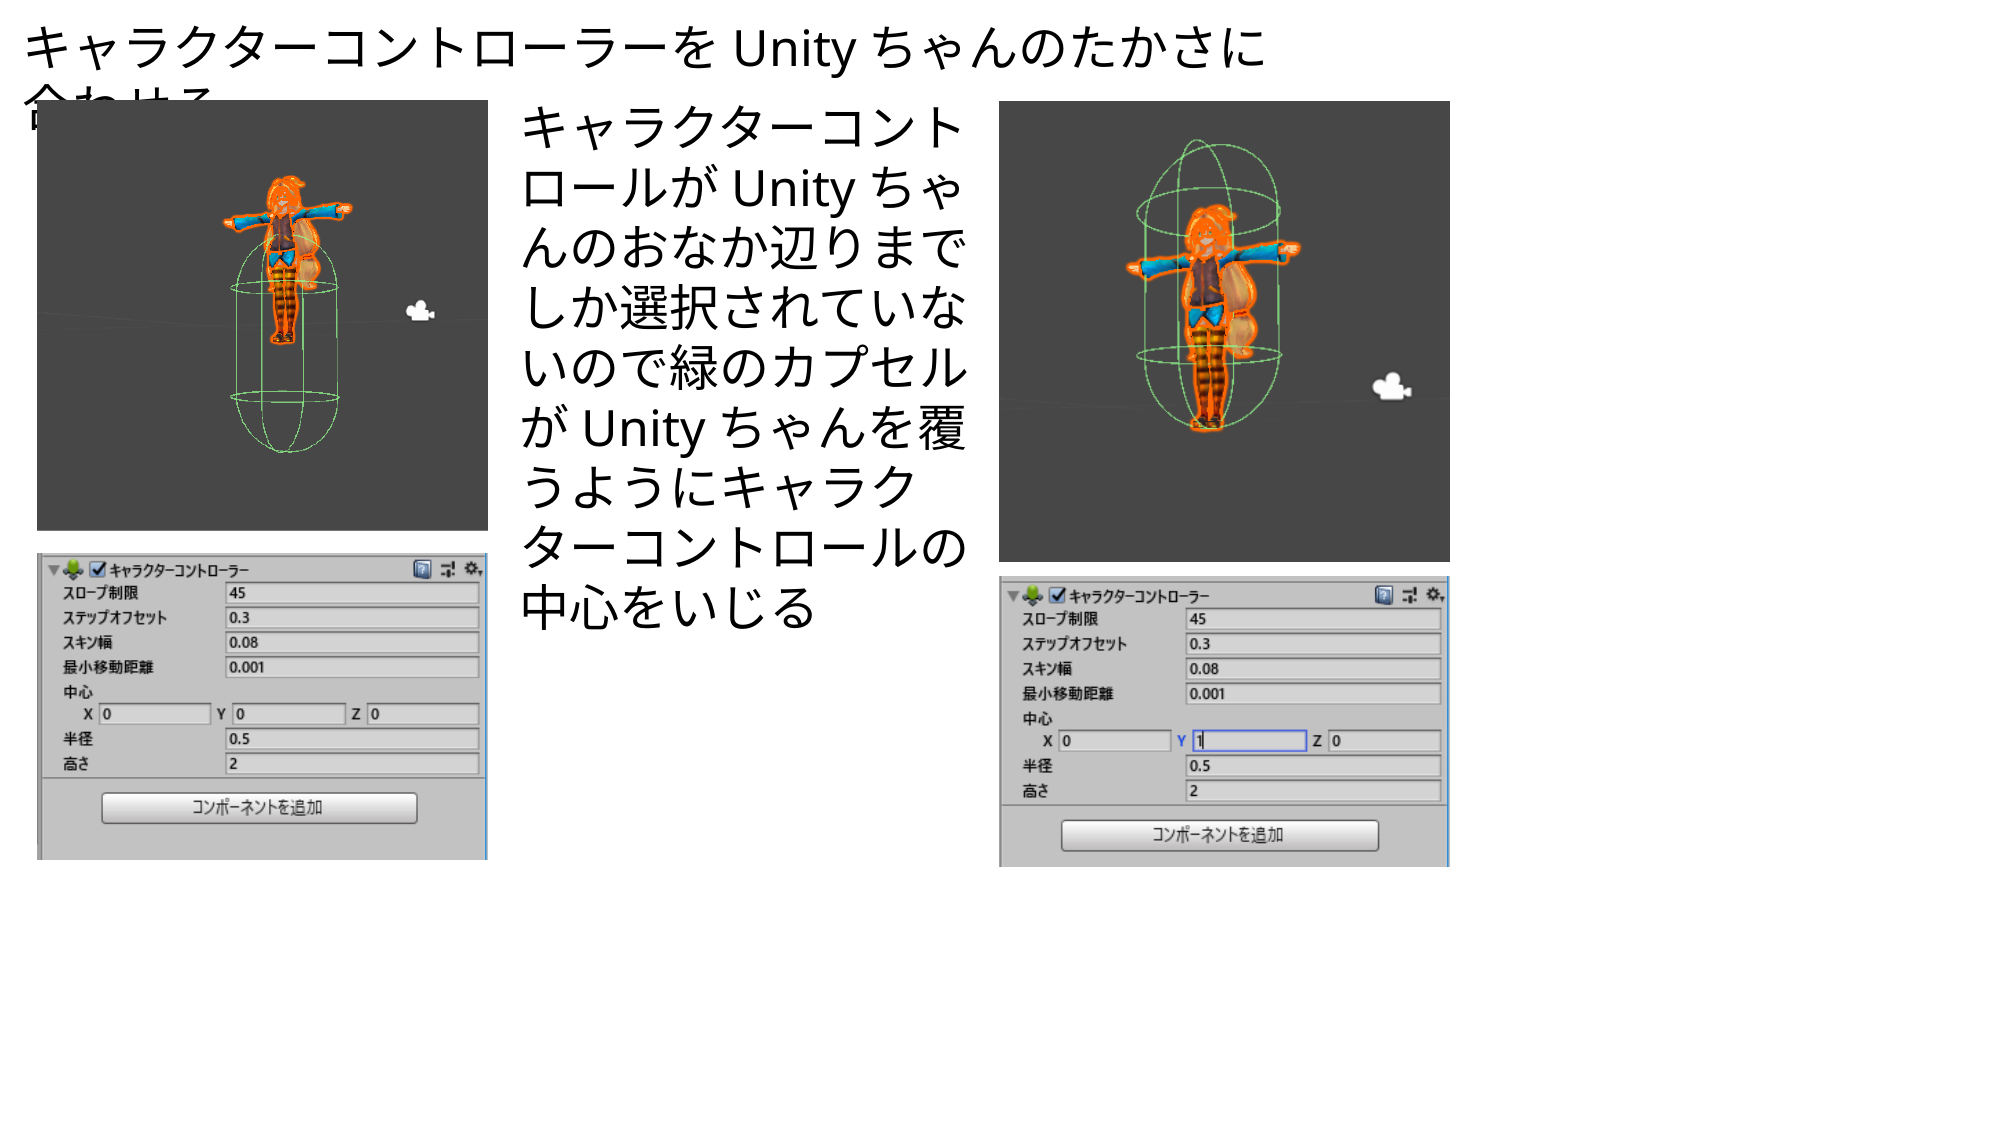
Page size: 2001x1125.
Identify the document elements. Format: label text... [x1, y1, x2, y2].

text_box キャラクターコントロールがUnityちゃんのおなか辺りまでしか選択されていないので緑のカプセルがUnityちゃんを覆うようにキャラクターコントロールの中心をいじる [504, 89, 1000, 589]
picture [37, 100, 488, 531]
picture [999, 576, 1450, 867]
picture [999, 101, 1450, 562]
picture [37, 553, 488, 860]
text_box キャラクターコントローラーをUnityちゃんのたかさに合わせる [7, 9, 1316, 86]
